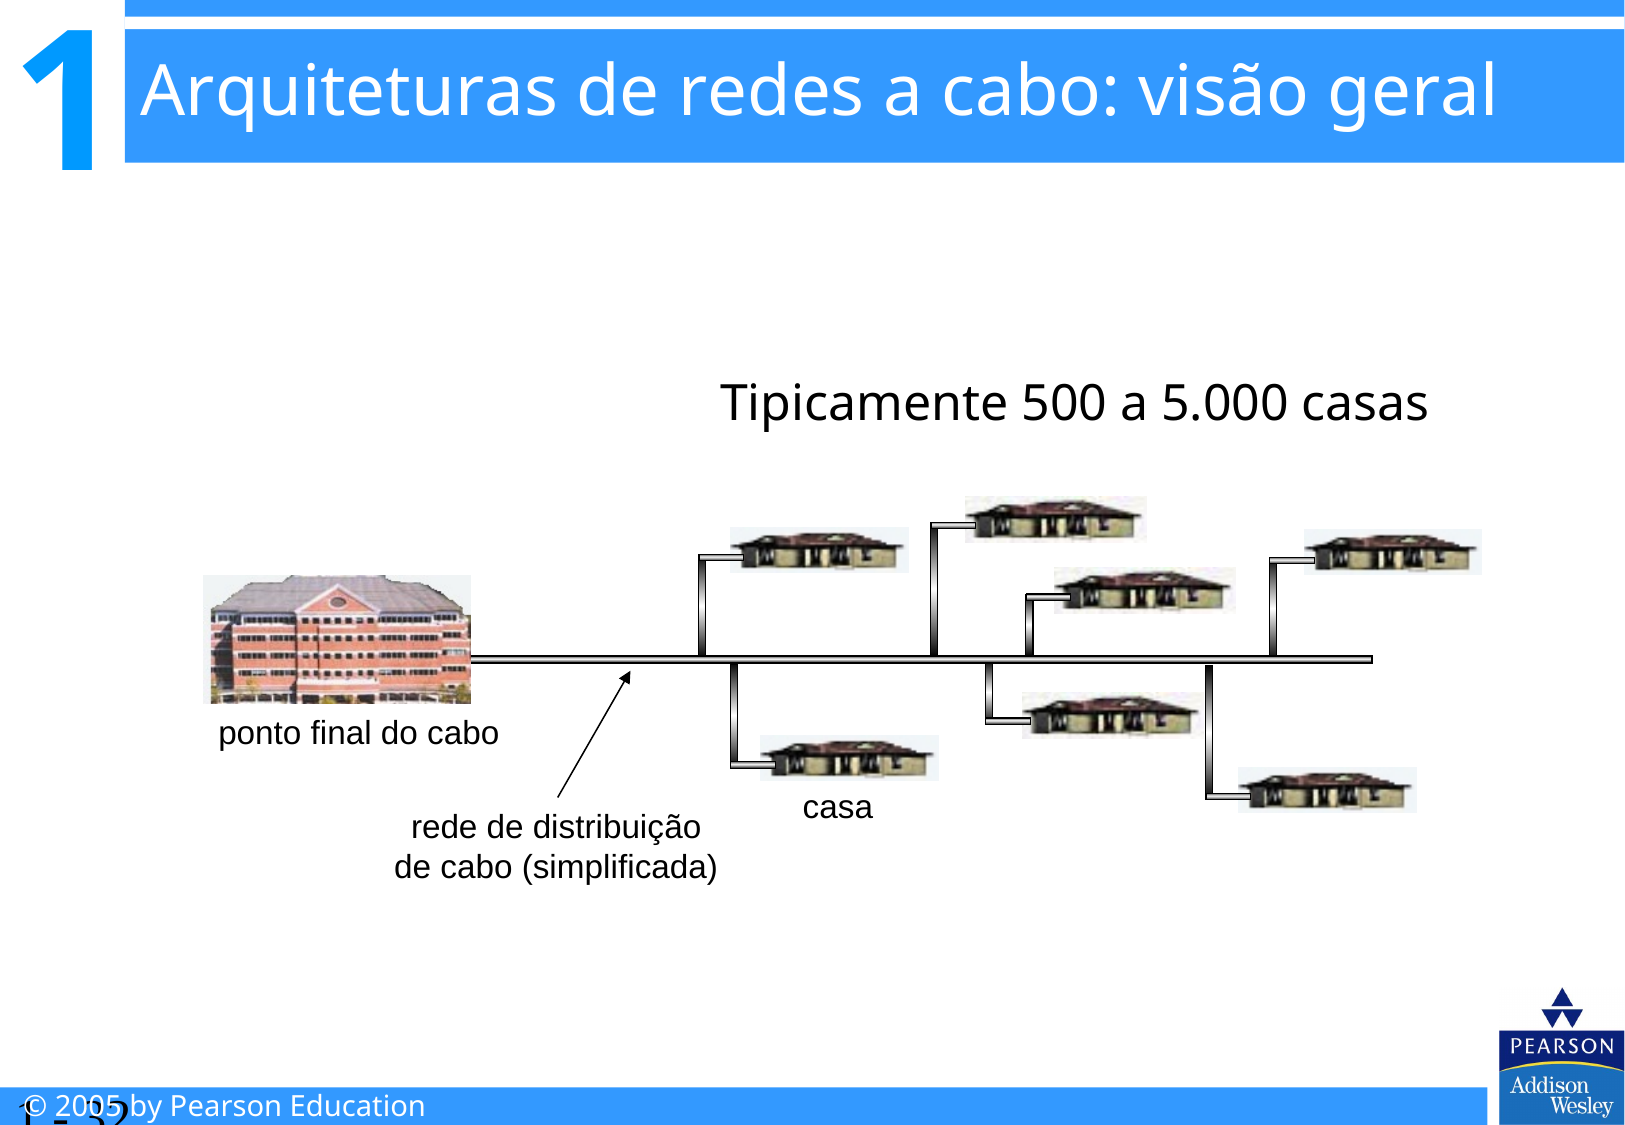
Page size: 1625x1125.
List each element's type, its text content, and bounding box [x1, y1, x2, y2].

picture [1054, 567, 1236, 614]
picture [1238, 767, 1417, 813]
picture [1022, 692, 1204, 739]
picture [760, 735, 939, 782]
text_box Tipicamente 500 a 5.000 casas [705, 362, 1445, 438]
text_box ponto final do cabo [203, 704, 515, 760]
picture [1304, 529, 1482, 575]
text_box Arquiteturas de redes a cabo: visão geral [125, 37, 1625, 138]
text_box [471, 522, 1373, 725]
picture [203, 575, 471, 704]
text_box rede de distribuição de cabo (simplificada) [379, 797, 734, 894]
text_box [1205, 665, 1251, 800]
text_box [730, 664, 776, 769]
picture [965, 496, 1147, 543]
picture [730, 527, 909, 573]
text_box casa [788, 777, 889, 833]
picture [1499, 987, 1625, 1125]
